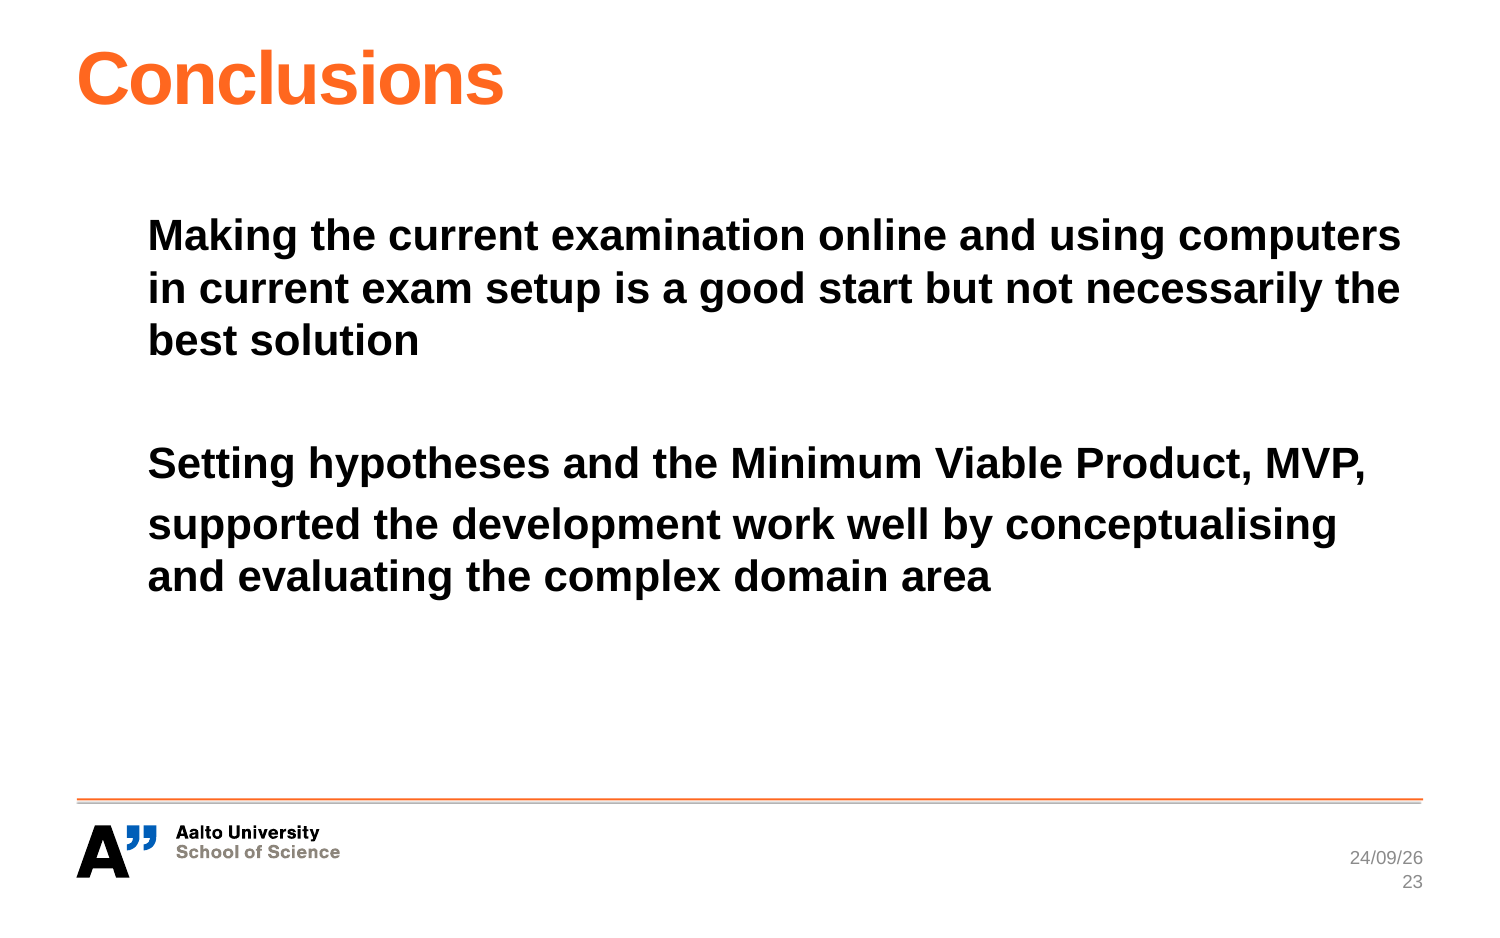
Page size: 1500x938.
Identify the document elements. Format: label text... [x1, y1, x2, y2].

title Conclusions [76, 43, 1424, 206]
list Making the current examination online and using computers in current exam setup is a good start but not necessarily the best solution Setting hypotheses and the Minimum Viable Product, MVP, supported the development work well by conceptualising and evaluating the complex domain area [76, 206, 1424, 755]
slide_number <number> [829, 870, 1424, 893]
slide_number 21/05/19 [829, 844, 1424, 870]
